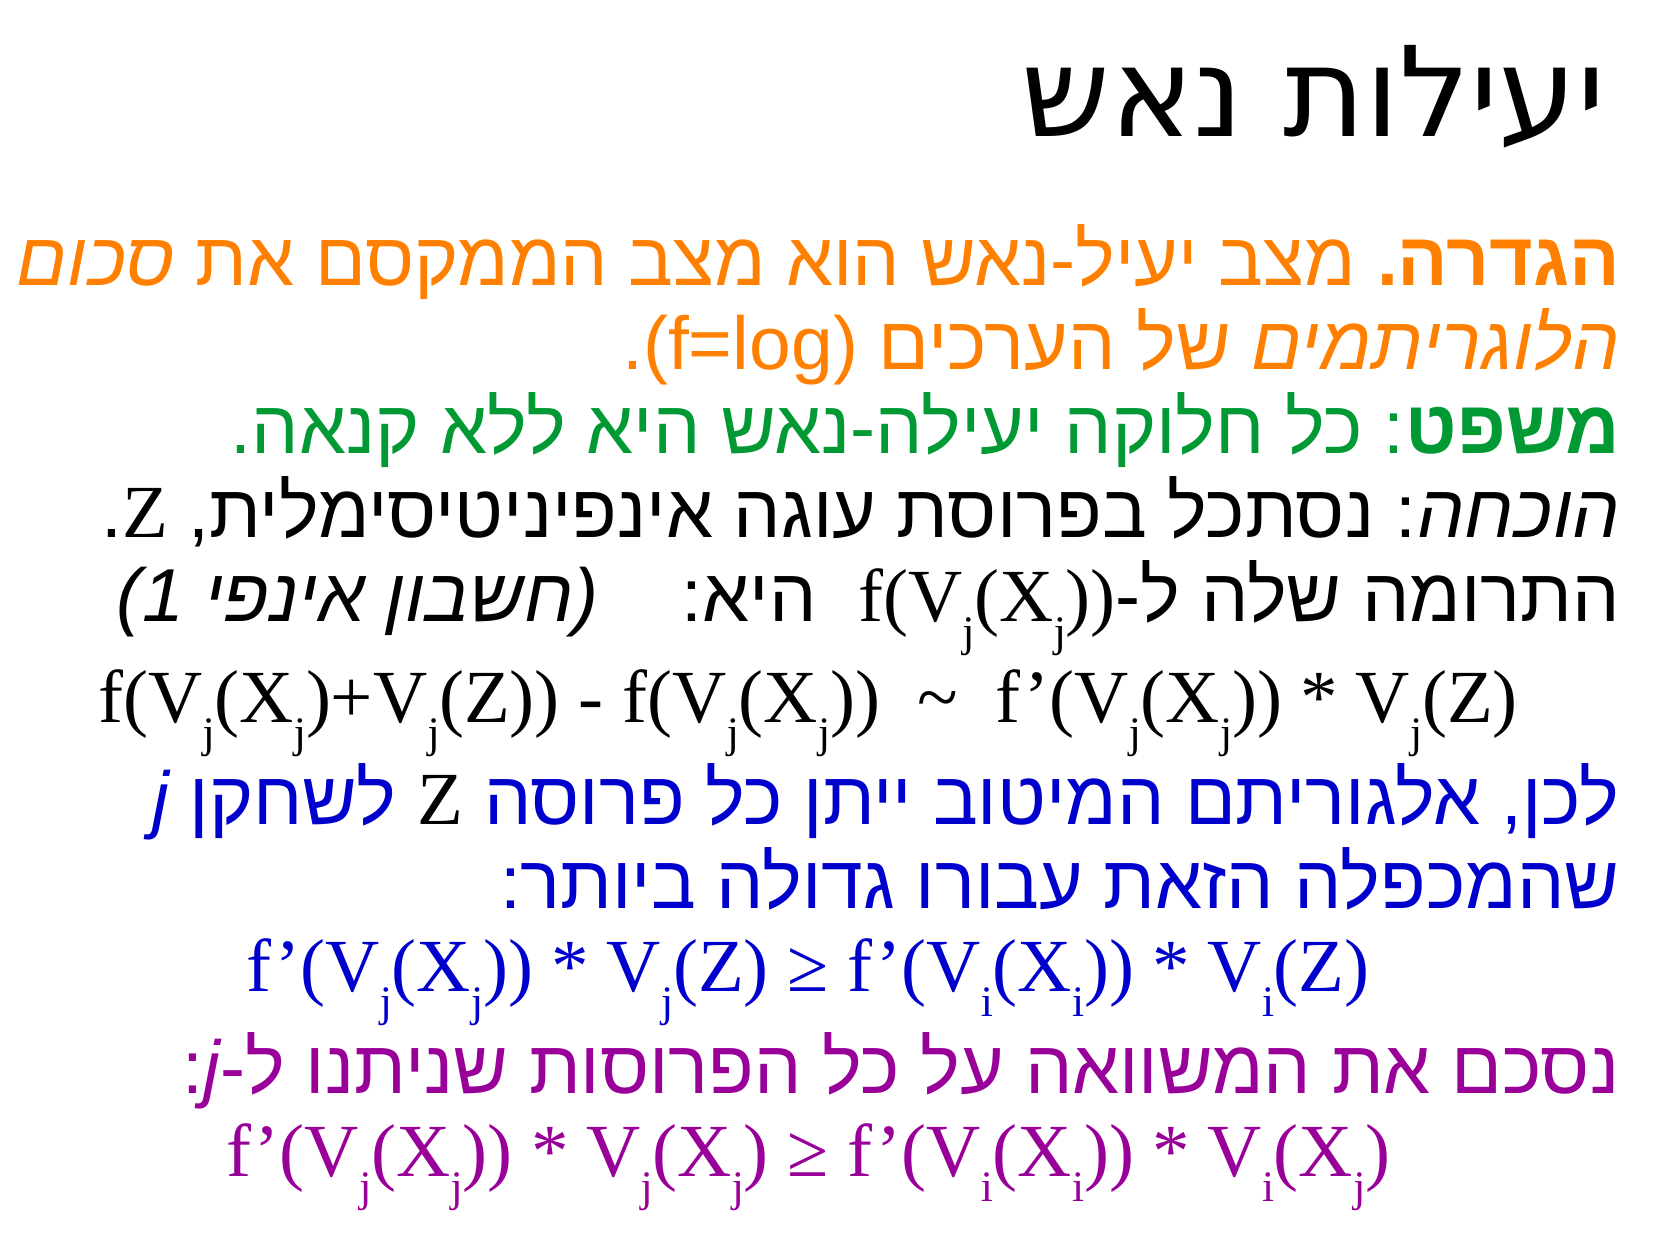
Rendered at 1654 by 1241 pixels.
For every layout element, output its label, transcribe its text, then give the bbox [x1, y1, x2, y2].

text_box הגדרה. מצב יעיל-נאש הוא מצב הממקסם את סכום הלוגריתמים של הערכים (f=log). משפט: כל חלוקה יעילה-נאש היא ללא קנאה. הוכחה: נסתכל בפרוסת עוגה אינפיניטיסימלית, Z. התרומה שלה ל-f(Vj(Xj)) היא: (חשבון אינפי 1) f(Vj(Xj)+Vj(Z)) - f(Vj(Xj)) ~ f’(Vj(Xj)) * Vj(Z) לכן, אלגוריתם המיטוב ייתן כל פרוסה Z לשחקן j שהמכפלה הזאת עבורו גדולה ביותר: f’(Vj(Xj)) * Vj(Z) ≥ f’(Vi(Xi)) * Vi(Z) נסכם את המשוואה על כל הפרוסות שניתנו ל-j: f’(Vj(Xj)) * Vj(Xj) ≥ f’(Vi(Xi)) * Vi(Xj) [0, 210, 1636, 1241]
title יעילות נאש [30, 7, 1654, 166]
